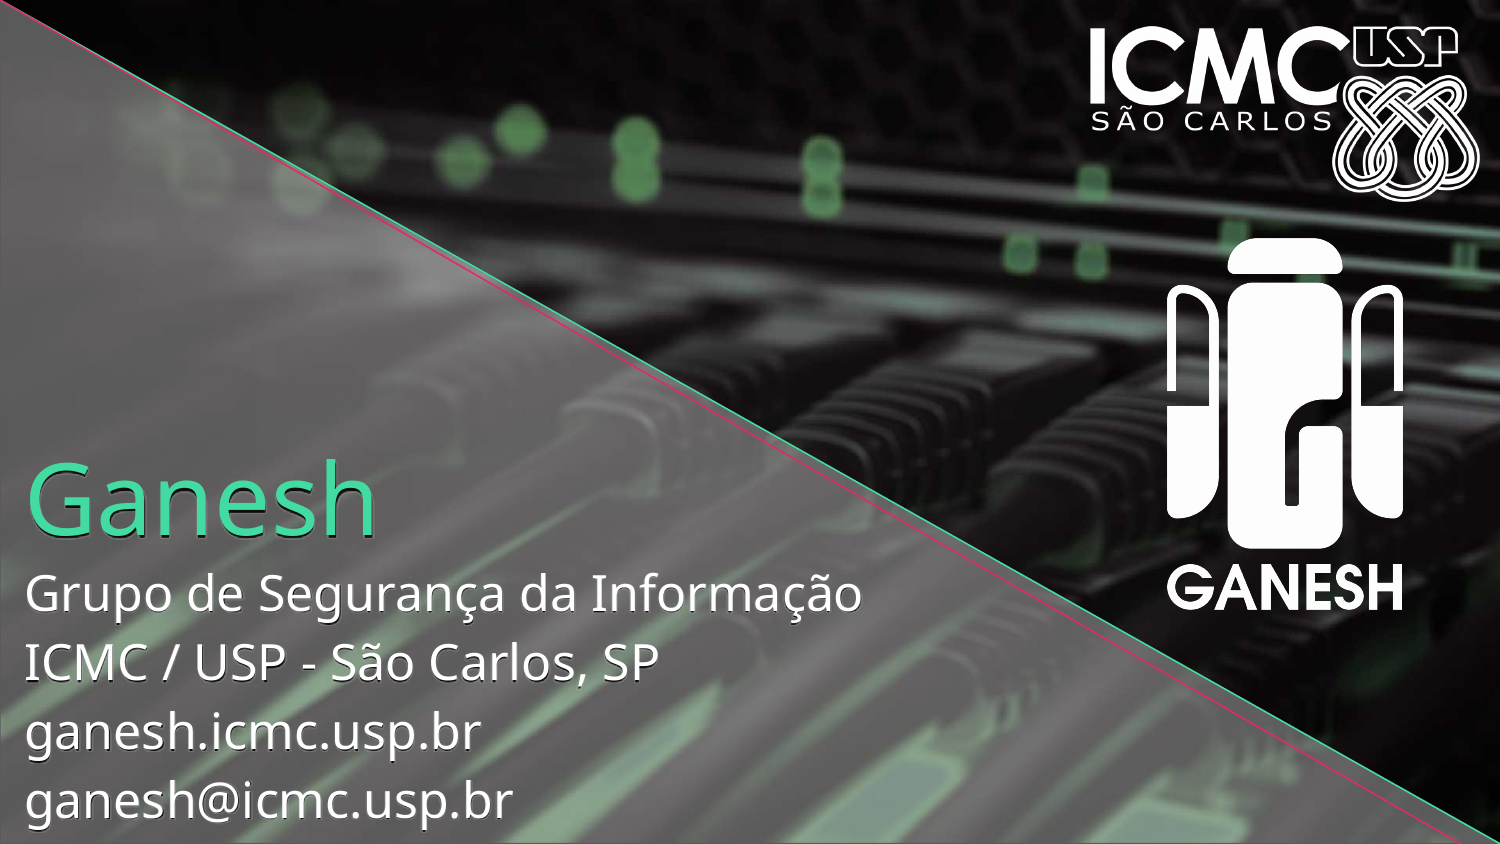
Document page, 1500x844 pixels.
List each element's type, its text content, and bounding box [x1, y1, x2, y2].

table_header [1234, 696, 1493, 842]
subtitle Grupo de Segurança da Informação ICMC / USP - São Carlos, SP ganesh.icmc.usp.br ganesh@icmc.usp.br [9, 537, 1234, 821]
picture [4, 0, 1500, 842]
table_header [276, 157, 743, 420]
title Ganesh [9, 420, 1102, 537]
table_header [1, 2, 1454, 842]
